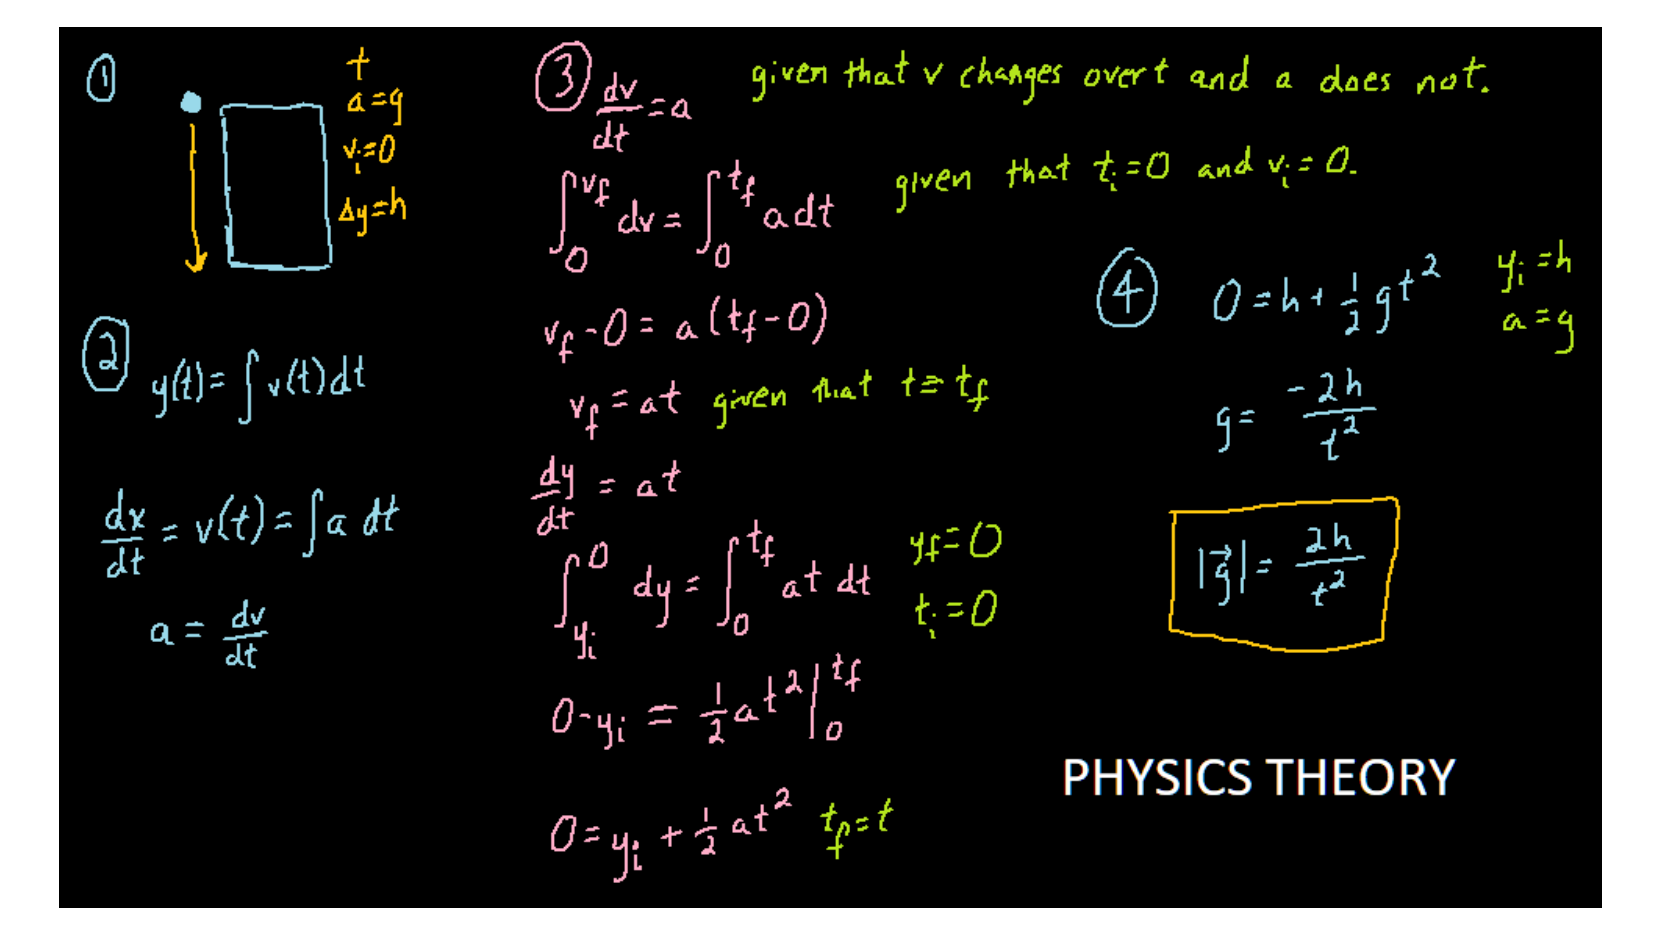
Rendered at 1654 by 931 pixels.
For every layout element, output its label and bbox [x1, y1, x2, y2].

picture [59, 27, 1602, 908]
